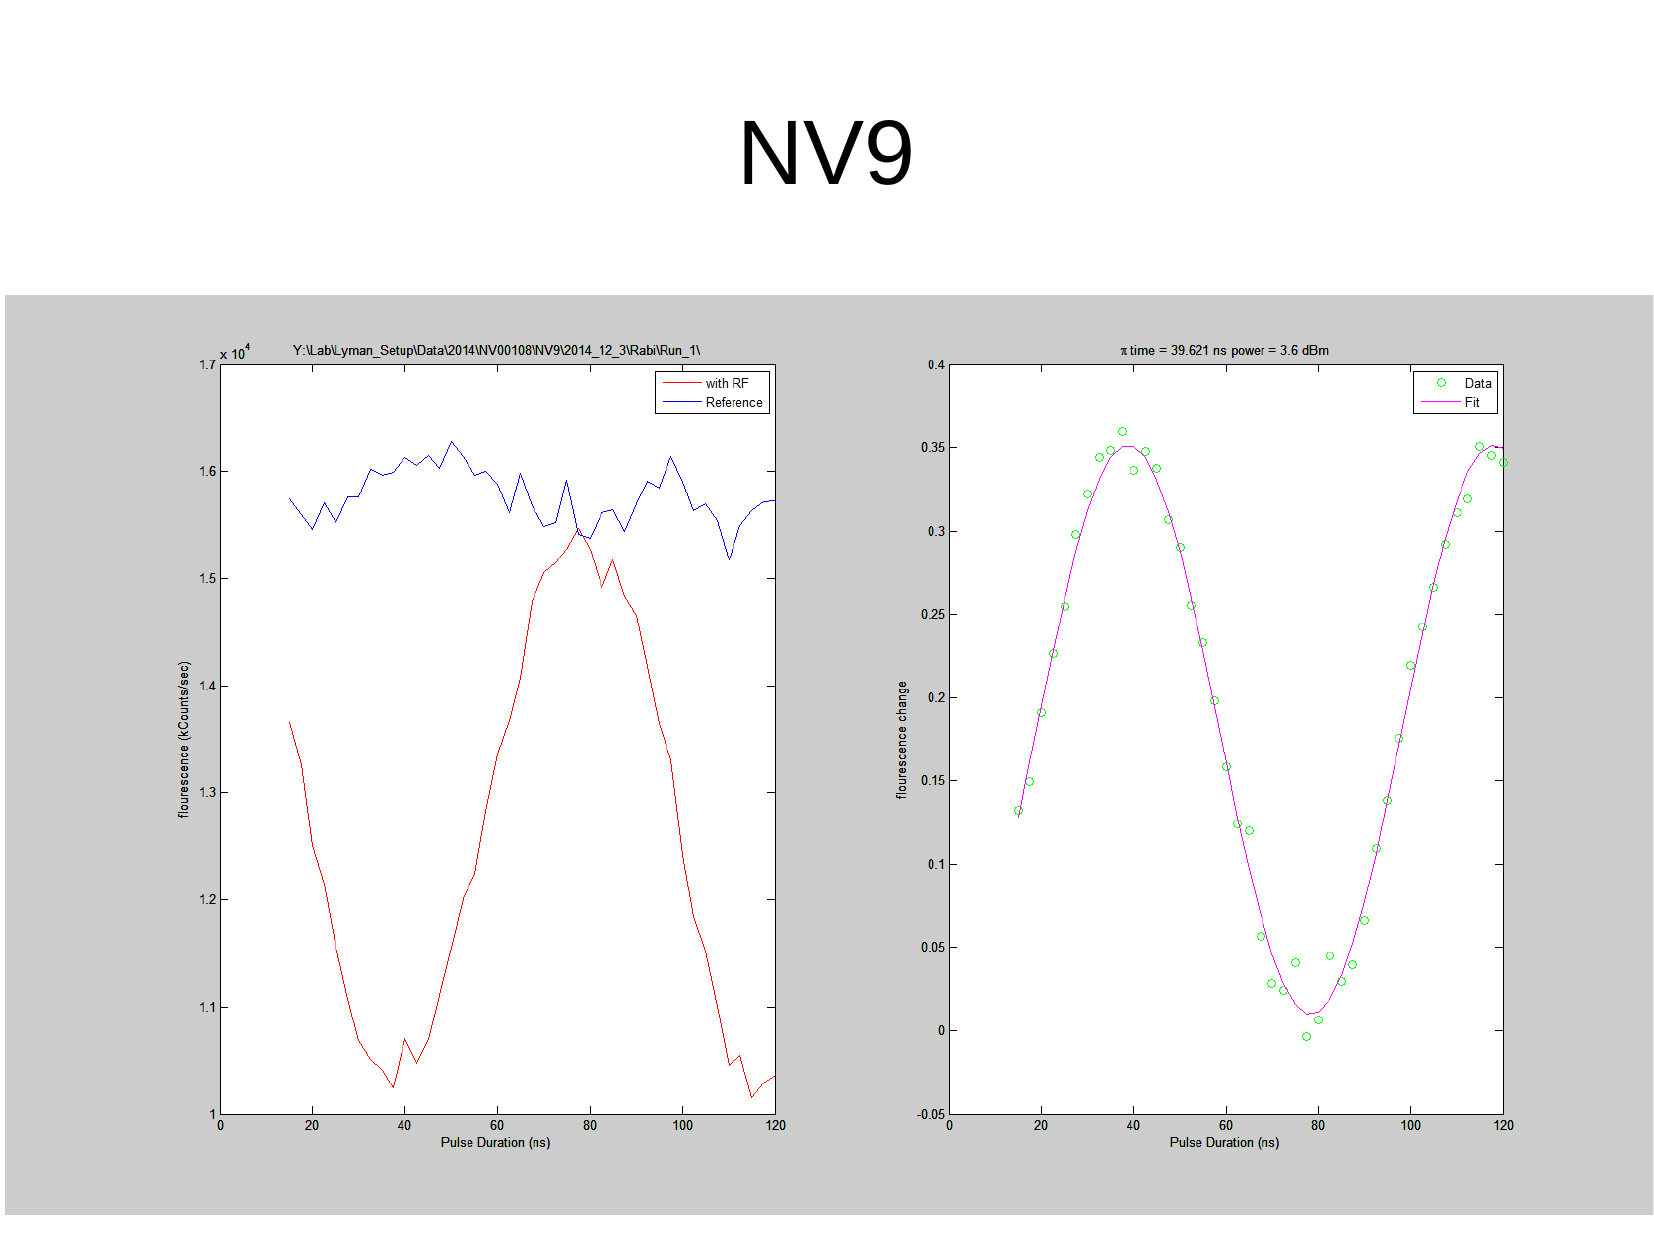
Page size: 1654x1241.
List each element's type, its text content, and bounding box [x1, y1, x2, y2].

picture [5, 295, 1654, 1216]
title NV9 [82, 49, 1571, 257]
